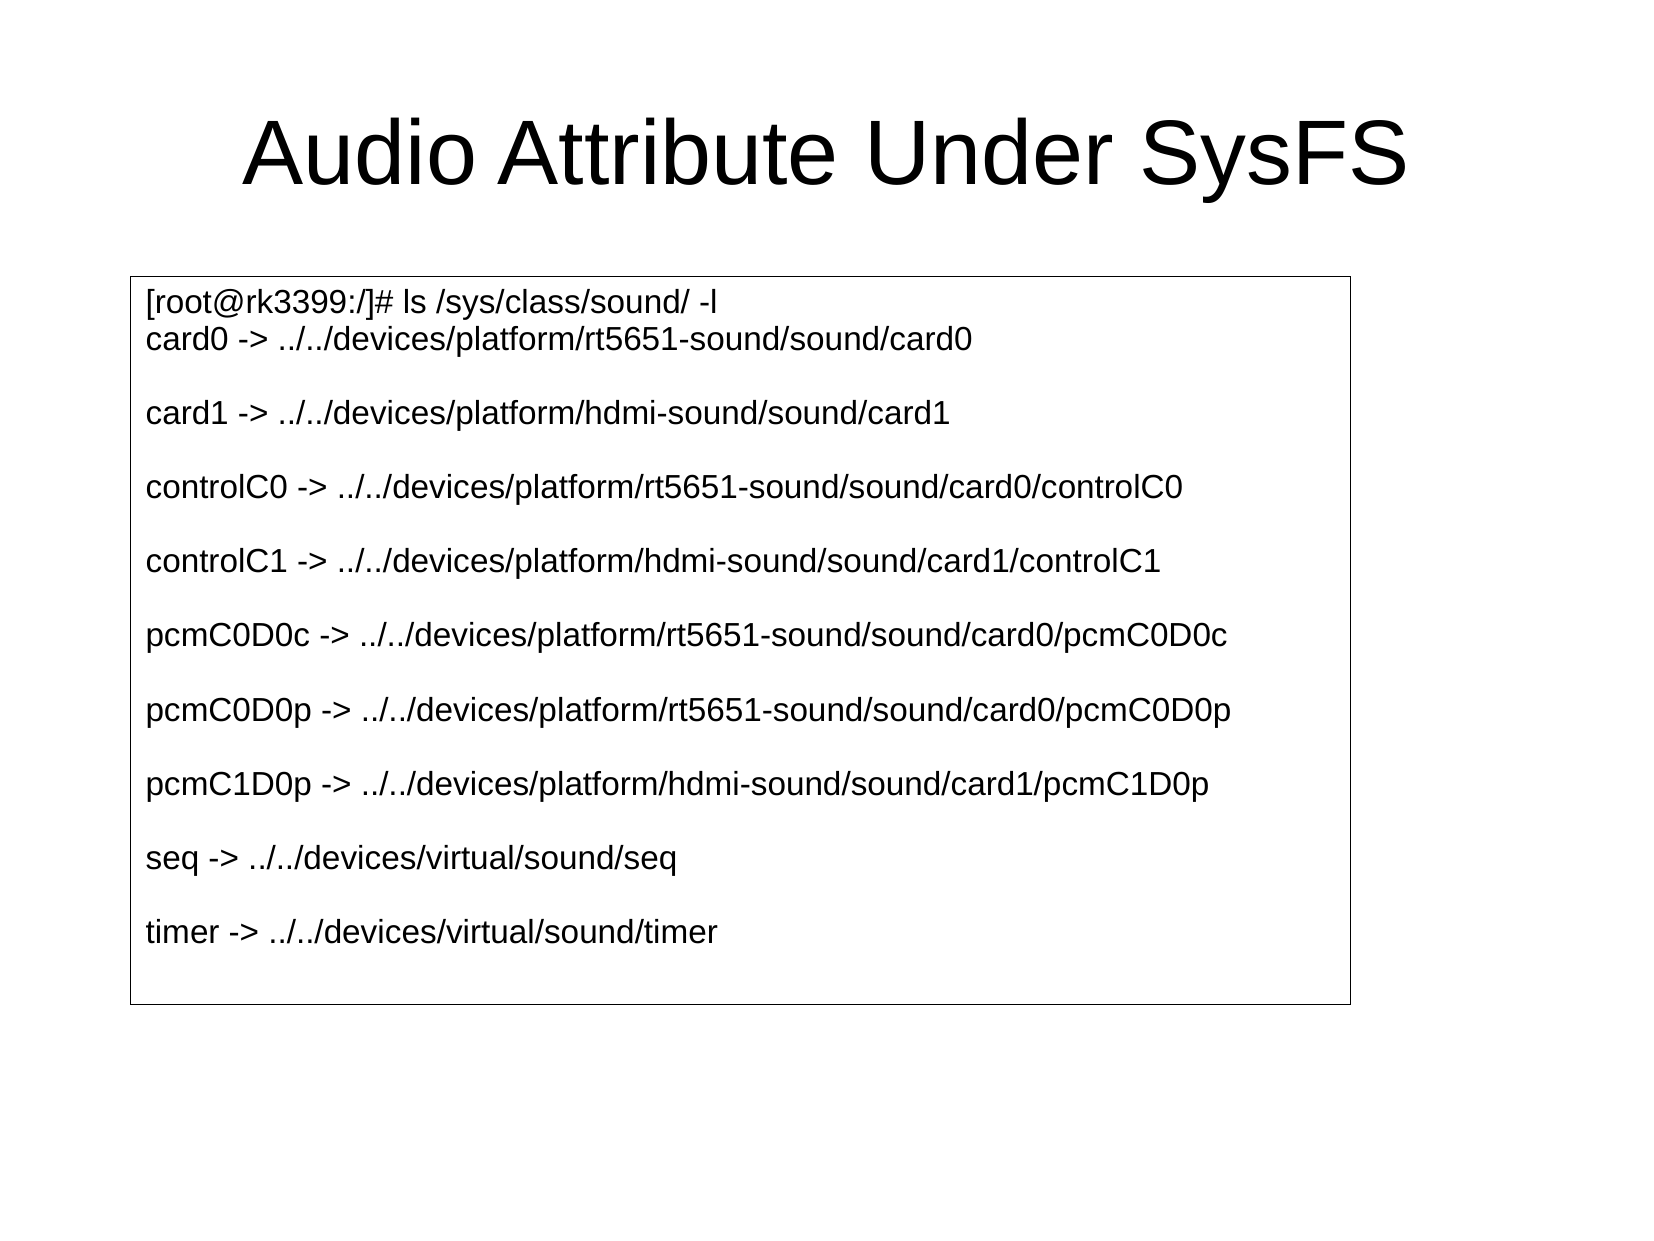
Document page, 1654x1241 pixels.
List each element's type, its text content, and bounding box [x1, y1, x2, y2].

title Audio Attribute Under SysFS [82, 49, 1571, 257]
text_box [root@rk3399:/]# ls /sys/class/sound/ -l card0 -> ../../devices/platform/rt5651-sound/sound/card0 card1 -> ../../devices/platform/hdmi-sound/sound/card1 controlC0 -> ../../devices/platform/rt5651-sound/sound/card0/controlC0 controlC1 -> ../../devices/platform/hdmi-sound/sound/card1/controlC1 pcmC0D0c -> ../../devices/platform/rt5651-sound/sound/card0/pcmC0D0c pcmC0D0p -> ../../devices/platform/rt5651-sound/sound/card0/pcmC0D0p pcmC1D0p -> ../../devices/platform/hdmi-sound/sound/card1/pcmC1D0p seq -> ../../devices/virtual/sound/seq timer -> ../../devices/virtual/sound/timer [131, 277, 1350, 995]
